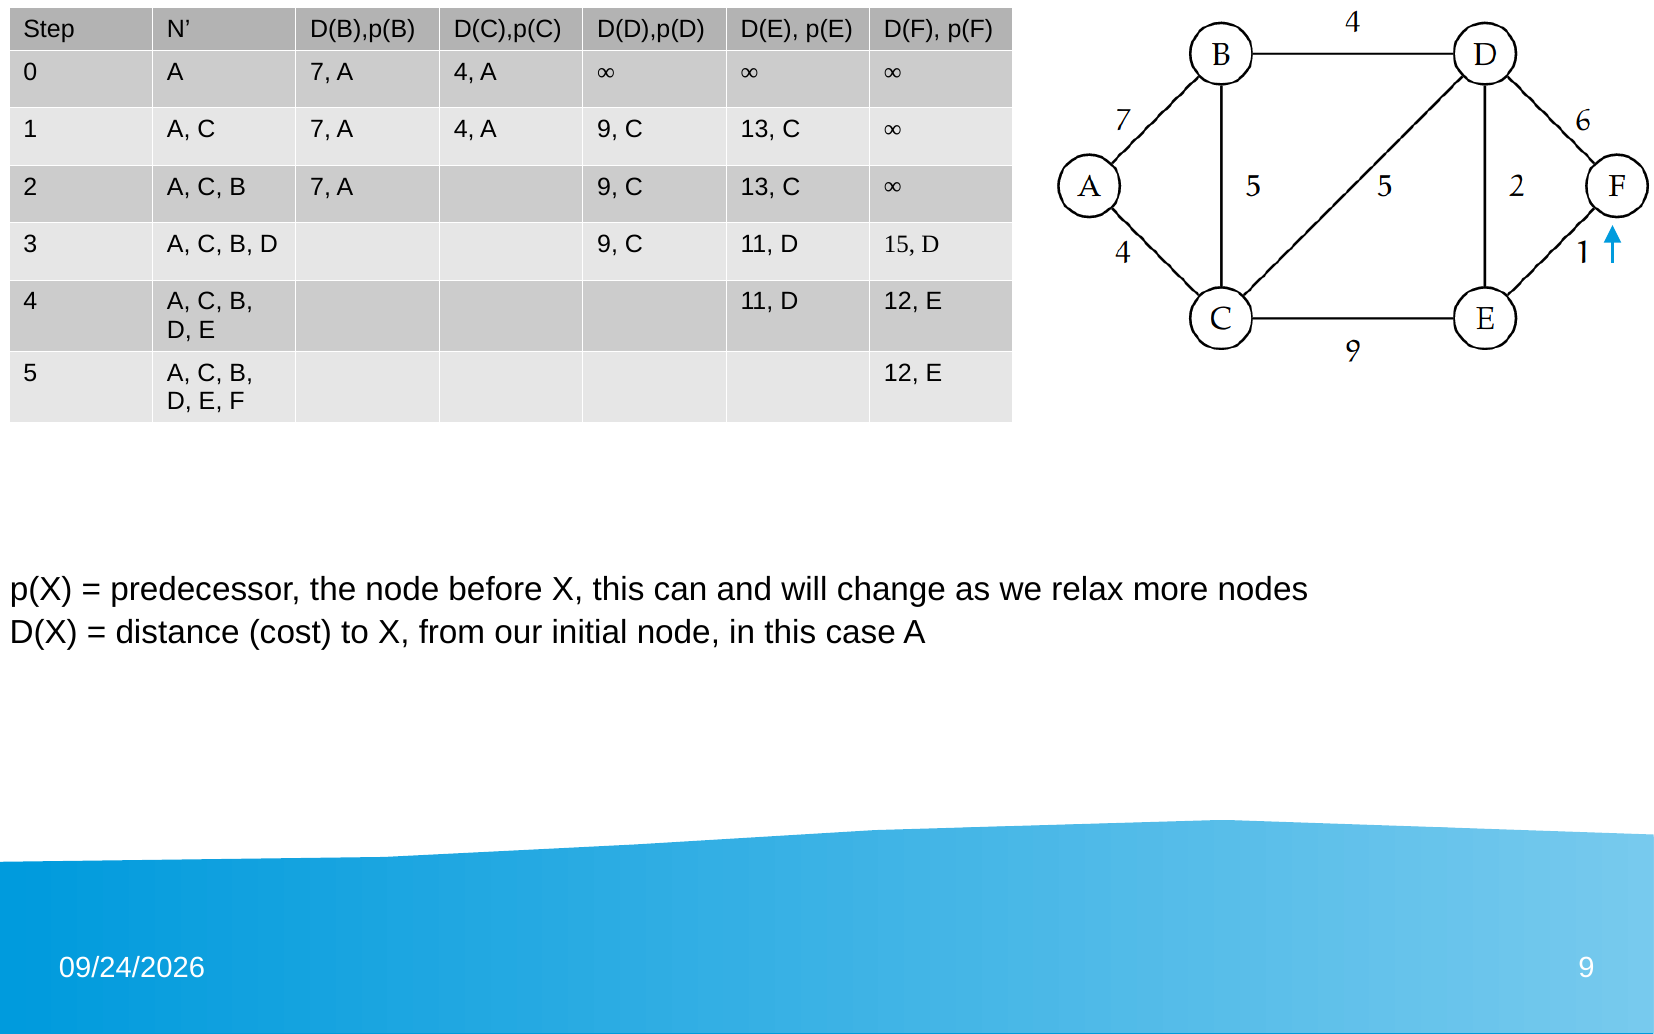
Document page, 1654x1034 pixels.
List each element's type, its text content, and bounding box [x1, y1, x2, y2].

table_header Step [10, 8, 152, 50]
table_header N’ [153, 8, 295, 50]
table_cell [440, 352, 582, 422]
table_header D(C),p(C) [440, 8, 582, 50]
table_cell [727, 352, 869, 422]
table_cell 11, D [727, 281, 869, 351]
table_cell 12, E [870, 281, 1012, 351]
table_cell 7, A [296, 166, 439, 222]
table_cell ∞ [870, 108, 1012, 165]
table_cell 9, C [583, 223, 726, 280]
table_header D(B),p(B) [296, 8, 439, 50]
table_cell [583, 281, 726, 351]
table_cell A [153, 51, 295, 107]
table_cell A, C, B [153, 166, 295, 222]
table_cell 4, A [440, 51, 582, 107]
table_header D(D),p(D) [583, 8, 726, 50]
table_cell 13, C [727, 166, 869, 222]
table_cell ∞ [583, 51, 726, 107]
table_cell 9, C [583, 166, 726, 222]
table_cell [440, 281, 582, 351]
table_cell A, C, B, D, E [153, 281, 295, 351]
table_header D(E), p(E) [727, 8, 869, 50]
table_cell 1 [10, 108, 152, 165]
table_cell 2 [10, 166, 152, 222]
table_cell [296, 281, 439, 351]
table_header D(F), p(F) [870, 8, 1012, 50]
table_cell [583, 352, 726, 422]
table_cell 3 [10, 223, 152, 280]
table_cell [296, 223, 439, 280]
table_cell 12, E [870, 352, 1012, 422]
text_box D(X) = distance (cost) to X, from our initial node, in this case A [0, 615, 943, 659]
table_cell ∞ [727, 51, 869, 107]
table_cell A, C [153, 108, 295, 165]
table_cell [296, 352, 439, 422]
table_cell ∞ [870, 166, 1012, 222]
table_cell A, C, B, D, E, F [153, 352, 295, 422]
table_cell 4, A [440, 108, 582, 165]
table_cell 11, D [727, 223, 869, 280]
picture [1050, 0, 1654, 376]
table_cell 4 [10, 281, 152, 351]
table_cell ∞ [870, 51, 1012, 107]
text_box p(X) = predecessor, the node before X, this can and will change as we relax more nodes [0, 562, 1326, 615]
table_cell [440, 223, 582, 280]
table_cell 9, C [583, 108, 726, 165]
table_cell 13, C [727, 108, 869, 165]
table_cell 7, A [296, 51, 439, 107]
table_cell 0 [10, 51, 152, 107]
table_cell A, C, B, D [153, 223, 295, 280]
table_cell 15, D [870, 223, 1012, 280]
table_cell [440, 166, 582, 222]
table_cell 7, A [296, 108, 439, 165]
table_cell 5 [10, 352, 152, 422]
